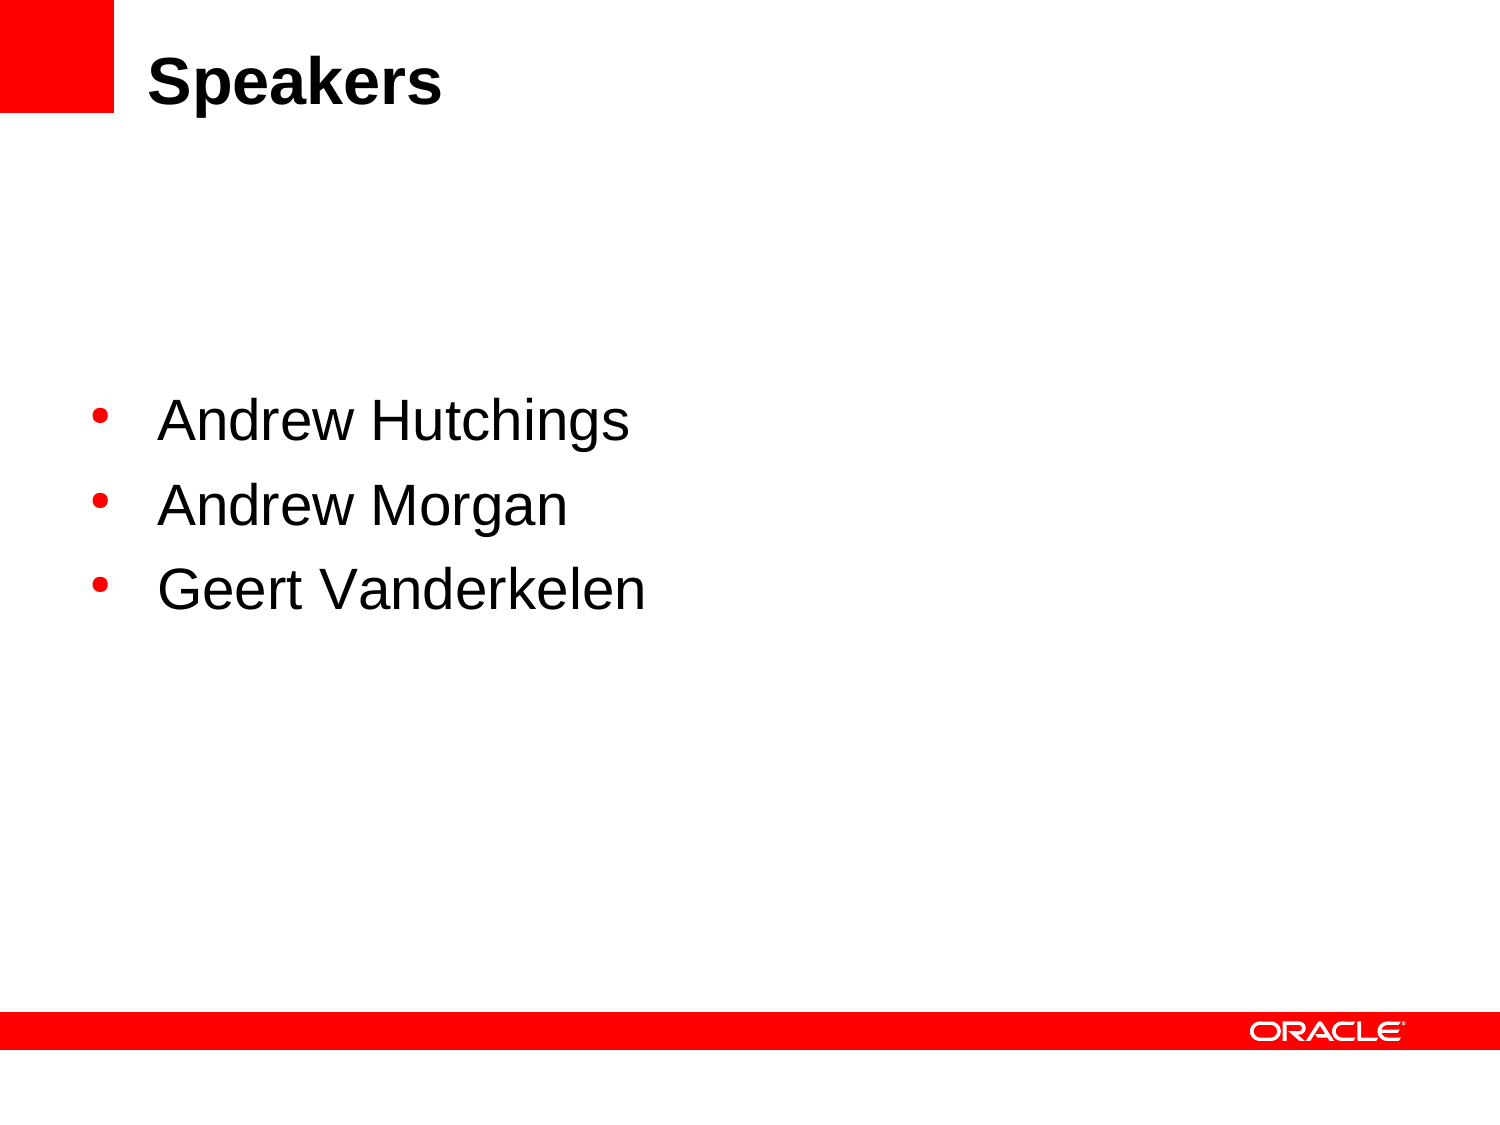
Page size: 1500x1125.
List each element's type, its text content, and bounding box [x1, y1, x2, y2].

text_box Andrew Hutchings Andrew Morgan Geert Vanderkelen [75, 375, 1375, 629]
title Speakers [147, 8, 1392, 119]
picture [0, 0, 114, 113]
picture [0, 1012, 1500, 1050]
